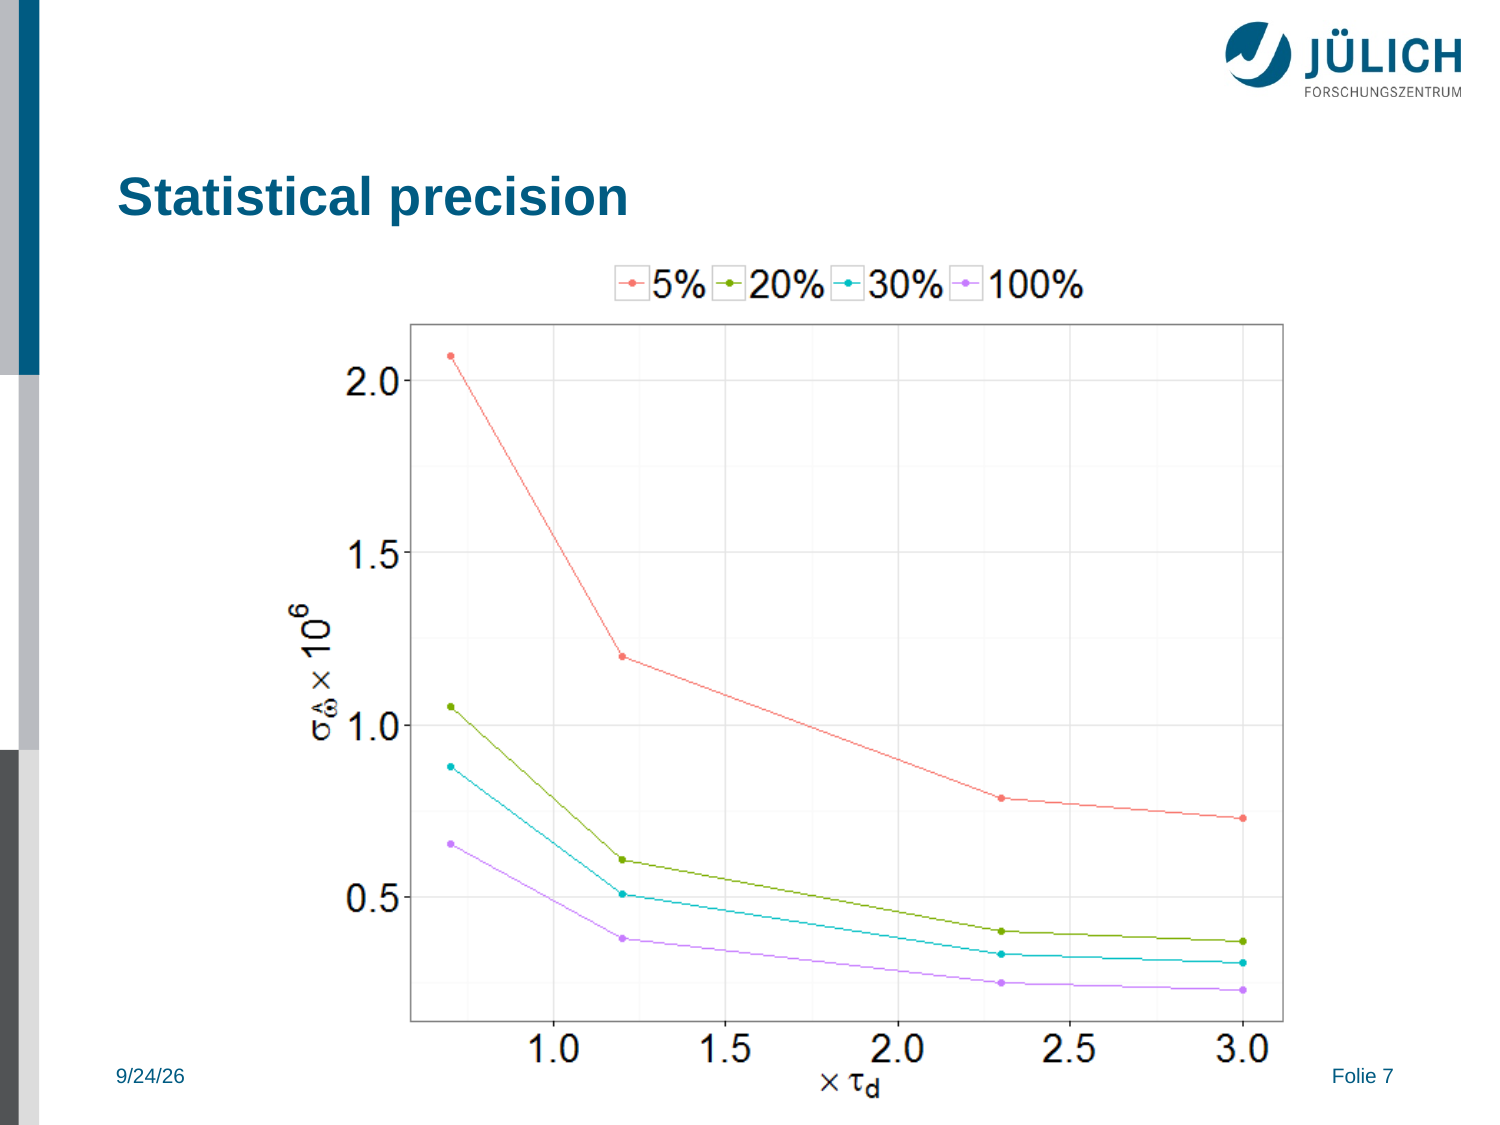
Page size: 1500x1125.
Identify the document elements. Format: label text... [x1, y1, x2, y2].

picture [1224, 20, 1461, 97]
title Statistical precision [117, 99, 1393, 288]
picture [270, 231, 1294, 1114]
